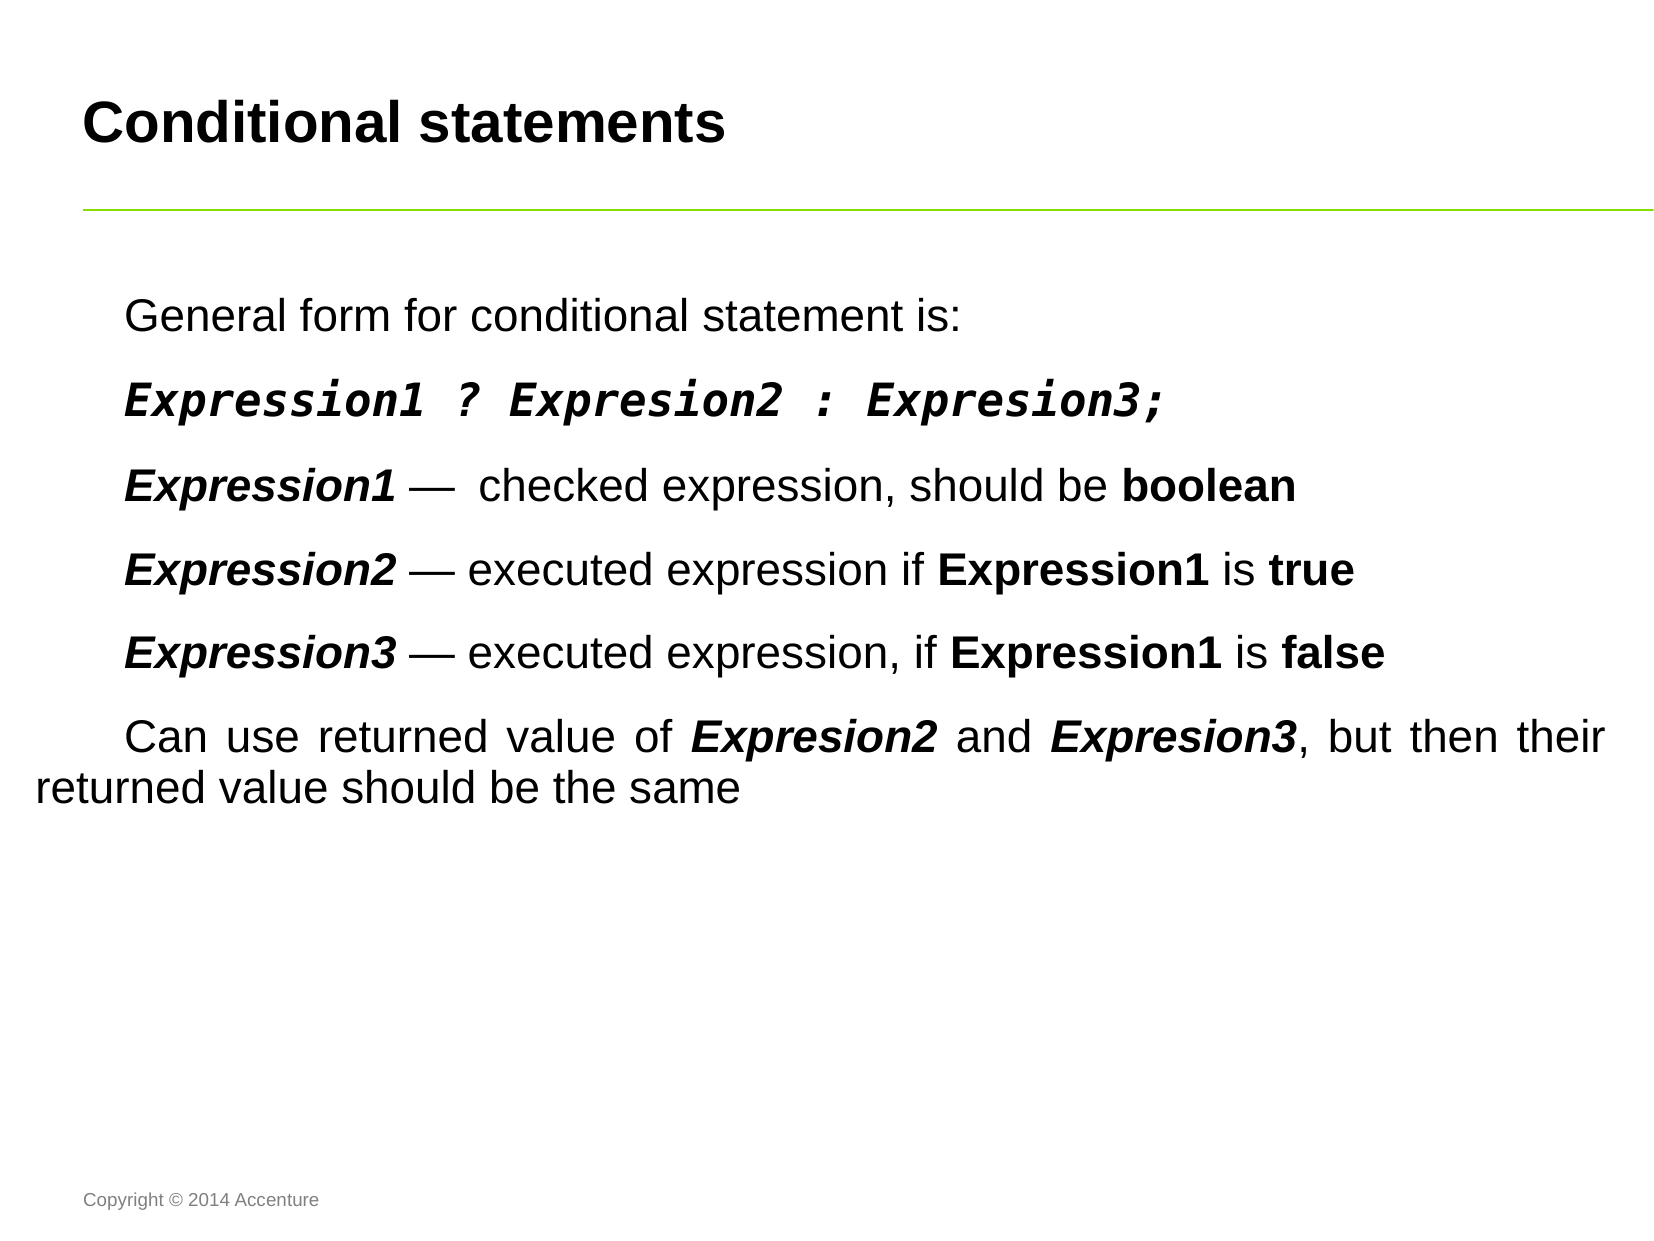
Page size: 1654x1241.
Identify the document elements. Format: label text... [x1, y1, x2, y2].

title Conditional statements [82, 49, 1571, 196]
list General form for conditional statement is: Expression1 ? Expresion2 : Expresion3; Expression1 — checked expression, should be boolean Expression2 — executed expression if Expression1 is true Expression3 — executed expression, if Expression1 is false Can use returned value of Expresion2 and Expresion3, but then their returned value should be the same [35, 290, 1607, 1146]
